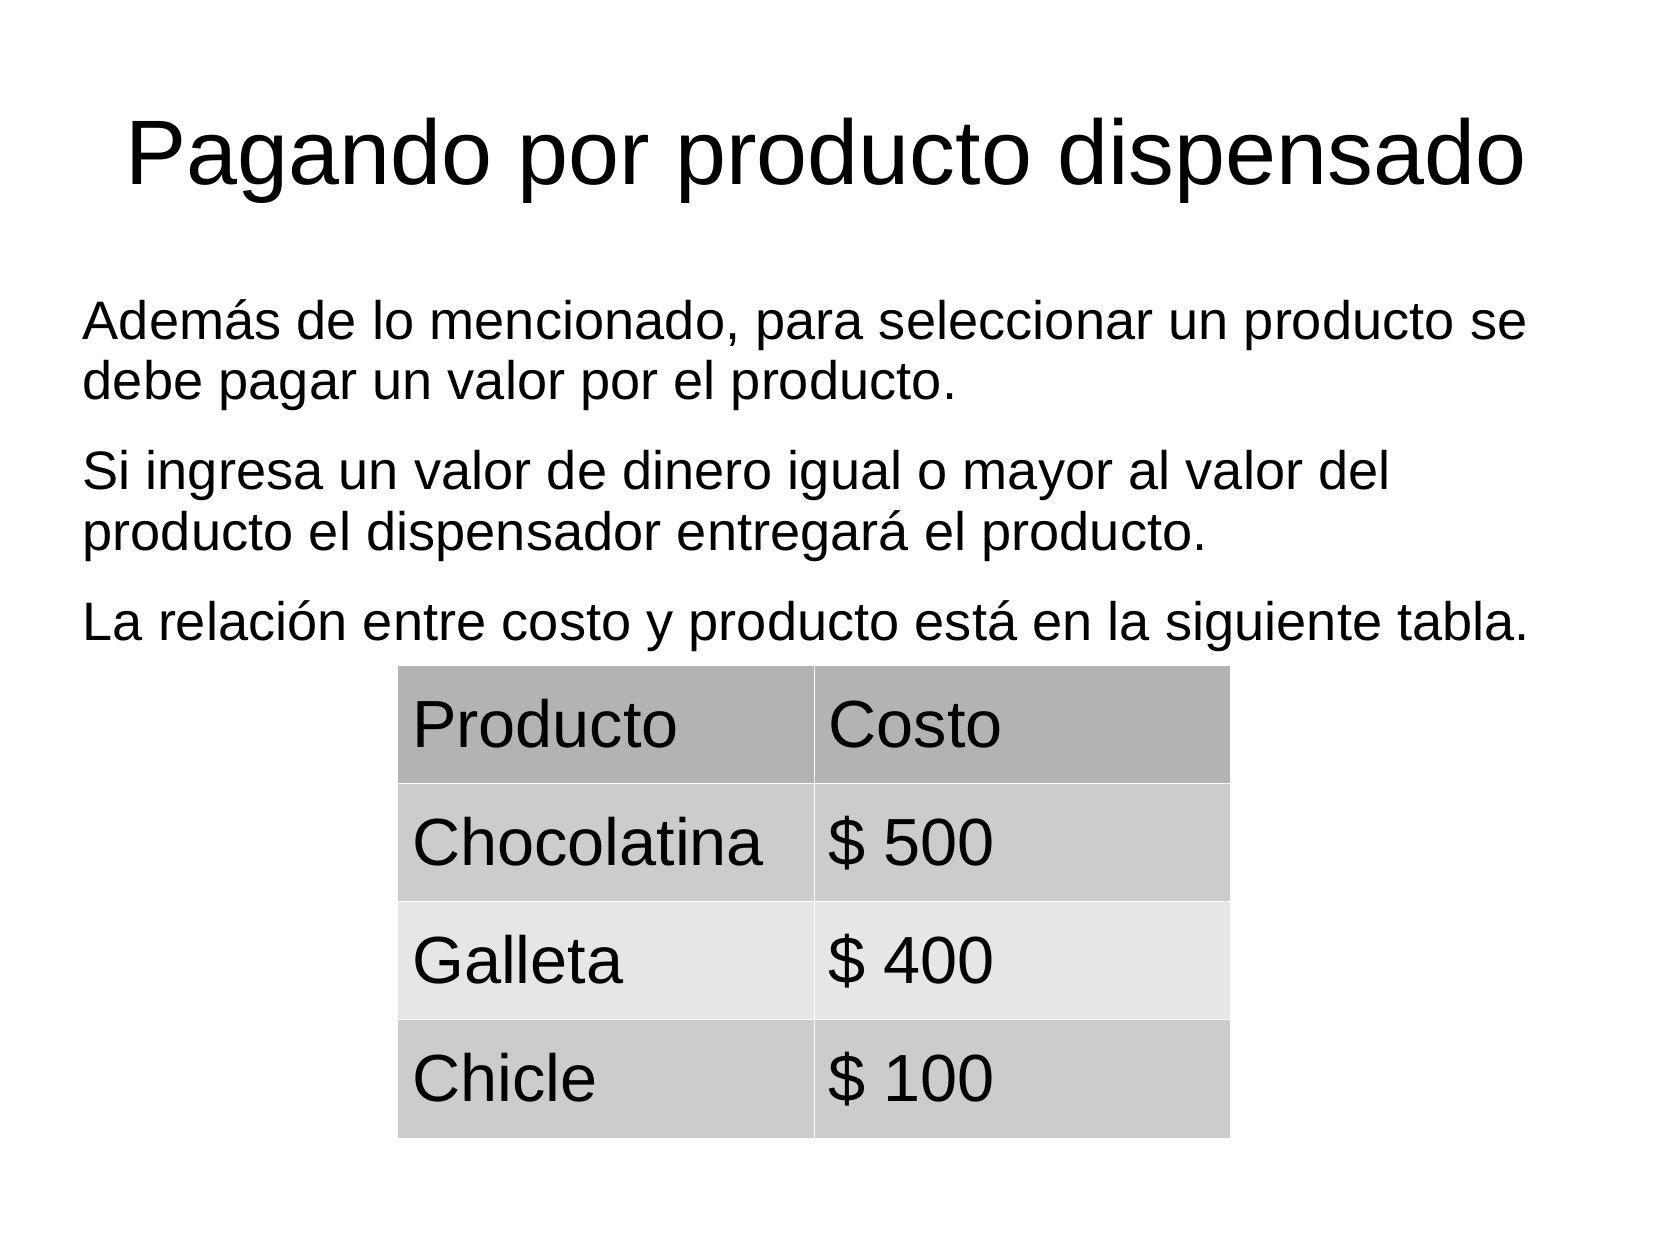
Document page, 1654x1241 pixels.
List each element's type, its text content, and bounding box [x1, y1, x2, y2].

list Además de lo mencionado, para seleccionar un producto se debe pagar un valor por el producto. Si ingresa un valor de dinero igual o mayor al valor del producto el dispensador entregará el producto. La relación entre costo y producto está en la siguiente tabla. [82, 290, 1571, 1010]
table_cell $ 100 [815, 1020, 1230, 1138]
table_cell $ 500 [815, 784, 1230, 901]
title Pagando por producto dispensado [82, 49, 1571, 257]
table_cell Galleta [398, 902, 814, 1019]
table_cell Chicle [398, 1020, 814, 1138]
table_header Costo [815, 666, 1230, 783]
table_header Producto [398, 666, 814, 783]
table_cell Chocolatina [398, 784, 814, 901]
table_cell $ 400 [815, 902, 1230, 1019]
